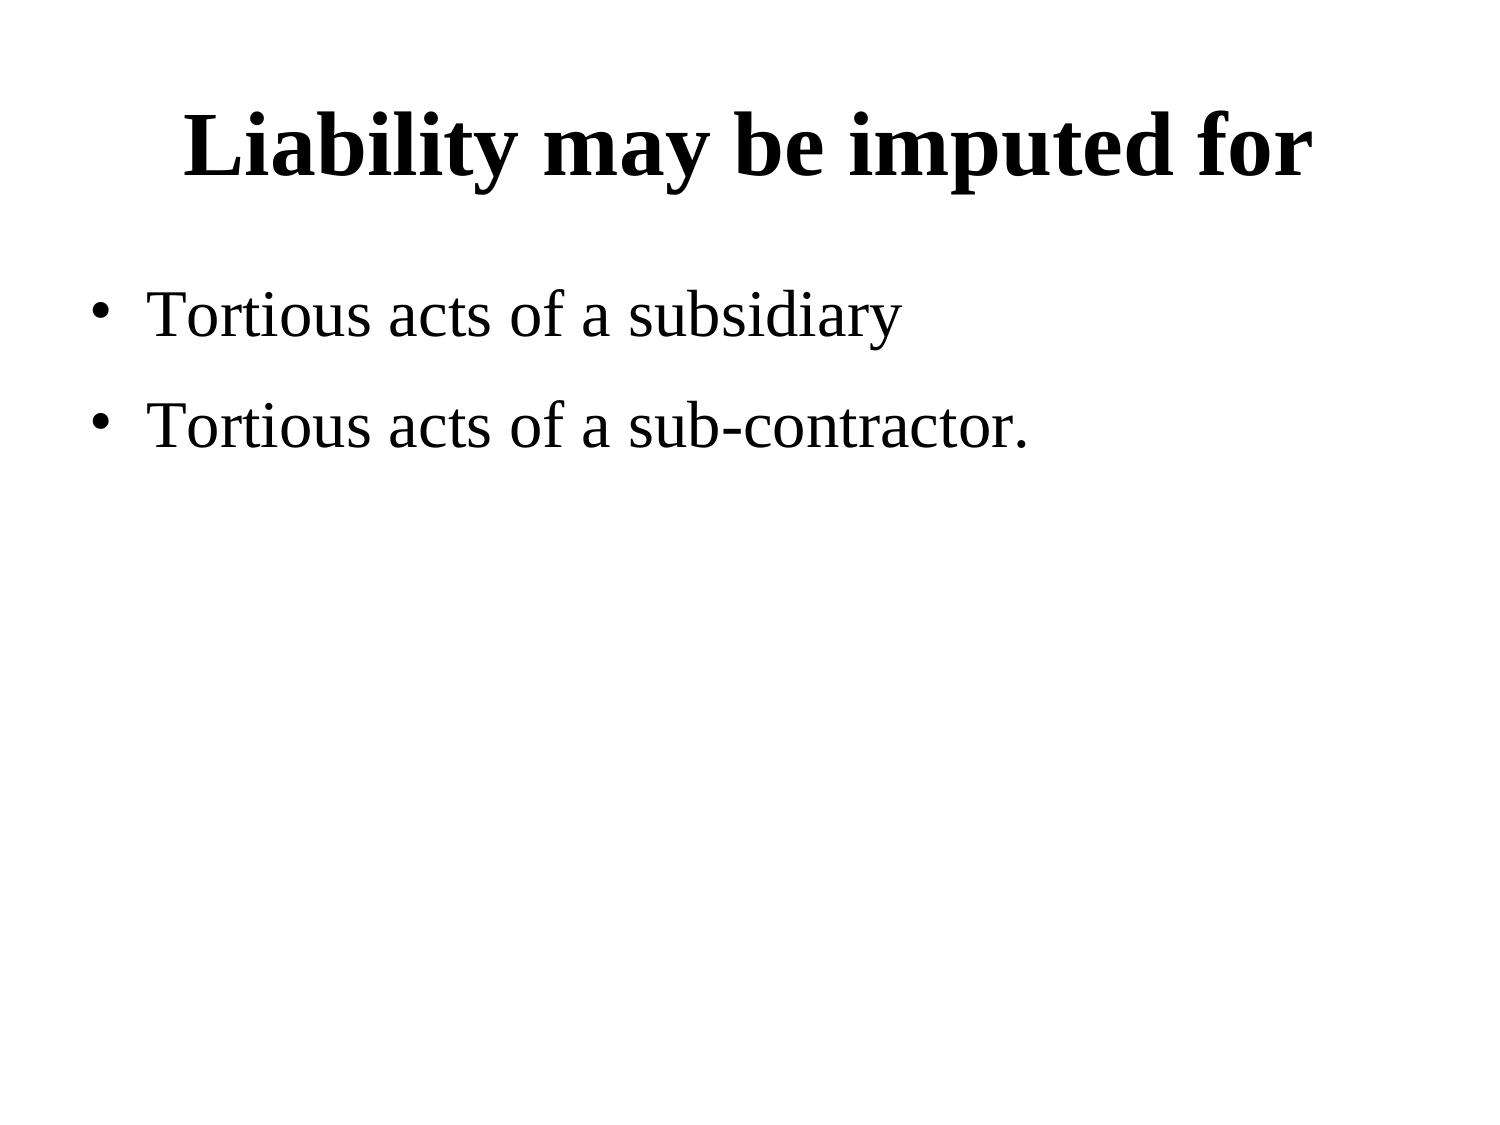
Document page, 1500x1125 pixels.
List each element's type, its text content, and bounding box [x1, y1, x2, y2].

list Tortious acts of a subsidiary Tortious acts of a sub-contractor. [75, 262, 1426, 1005]
title Liability may be imputed for [75, 45, 1426, 233]
